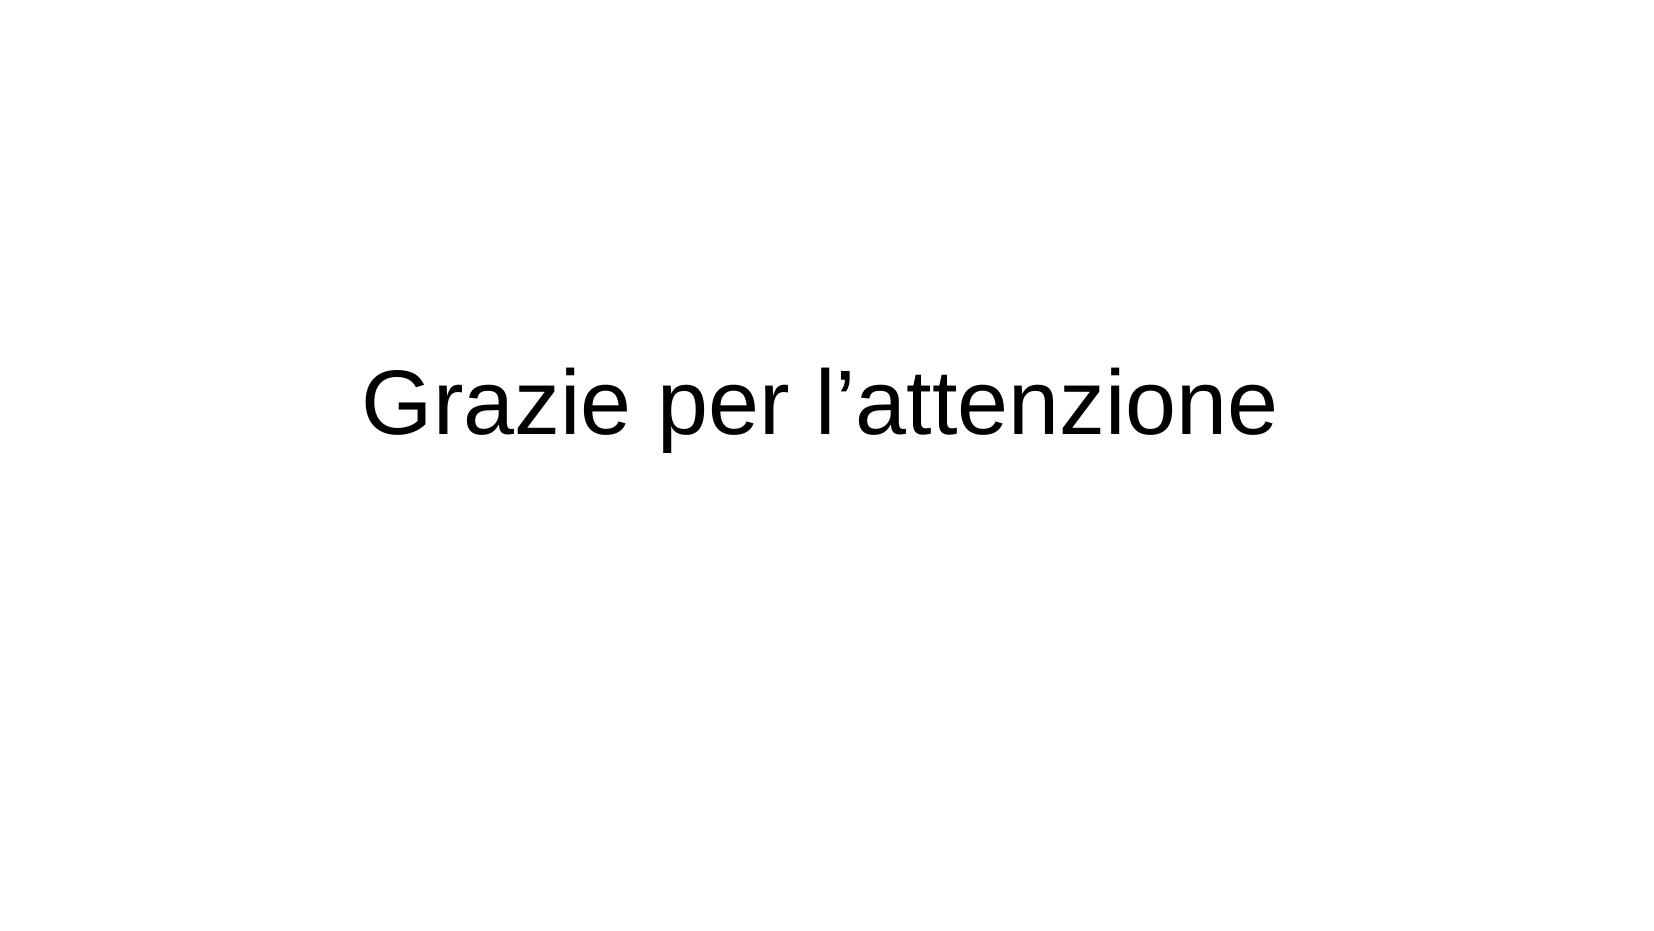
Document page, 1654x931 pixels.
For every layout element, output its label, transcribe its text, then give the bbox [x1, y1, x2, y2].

title Grazie per l’attenzione [76, 324, 1565, 481]
